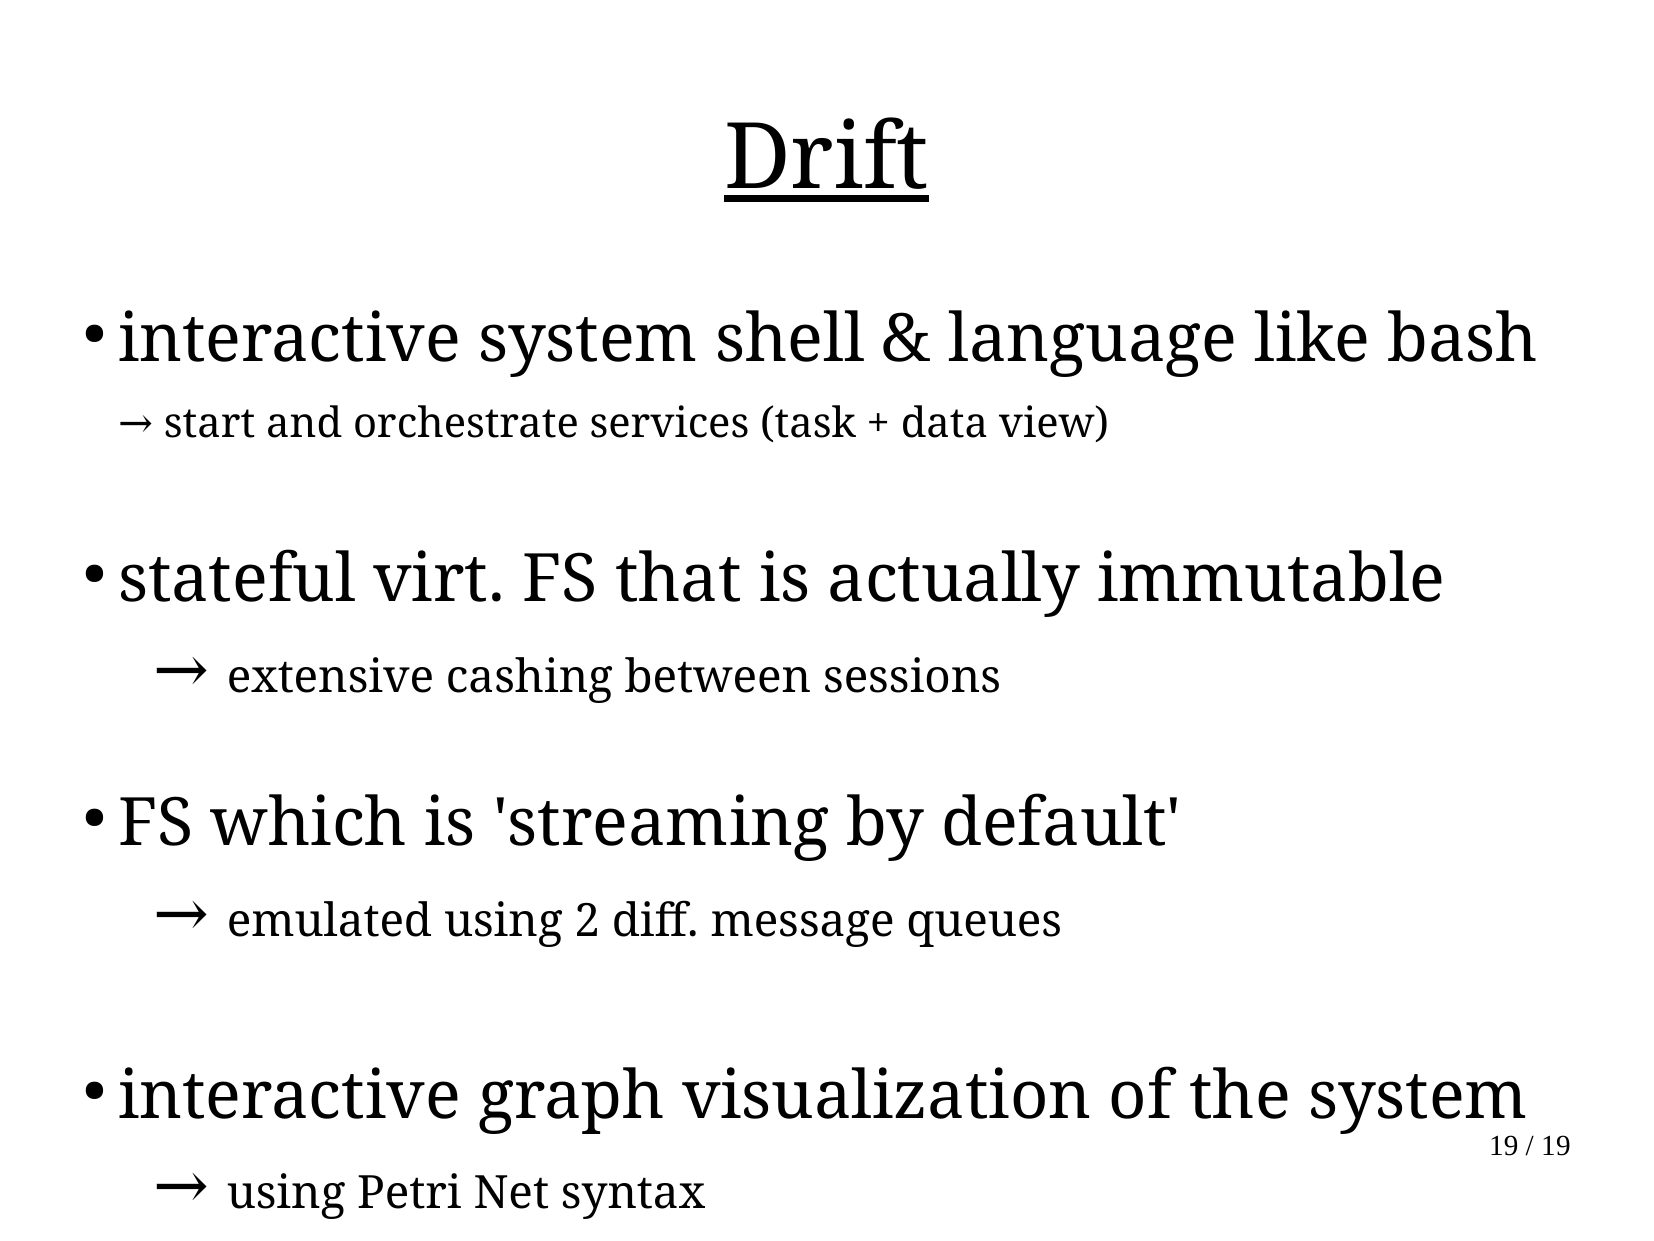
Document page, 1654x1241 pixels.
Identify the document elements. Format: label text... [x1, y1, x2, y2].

subtitle interactive system shell & language like bash → start and orchestrate services (task + data view) stateful virt. FS that is actually immutable → extensive cashing between sessions FS which is 'streaming by default' → emulated using 2 diff. message queues interactive graph visualization of the system → using Petri Net syntax [82, 290, 1571, 1216]
title Drift [82, 49, 1571, 257]
